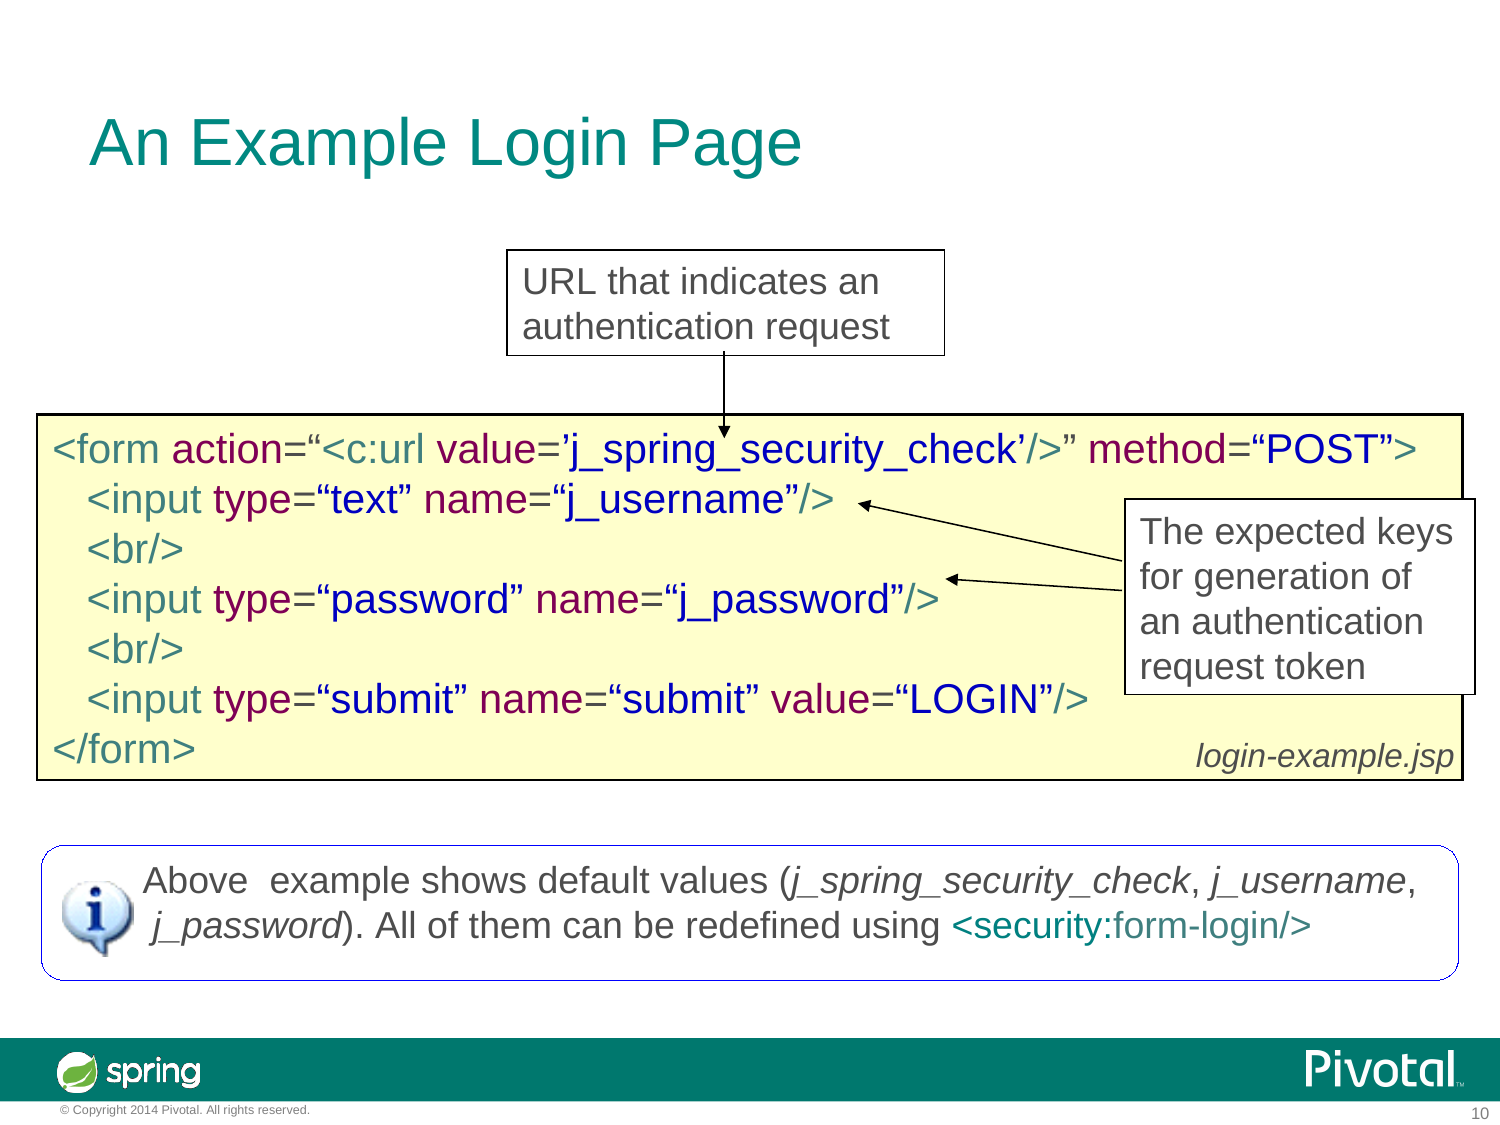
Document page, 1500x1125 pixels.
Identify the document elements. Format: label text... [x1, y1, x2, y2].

text_box URL that indicates an authentication request [507, 249, 945, 356]
text_box login-example.jsp [1181, 726, 1489, 784]
text_box <form action=“<c:url value=’j_spring_security_check’/>” method=“POST”> <input type=“text” name=“j_username”/> <br/> <input type=“password” name=“j_password”/> <br/> <input type=“submit” name=“submit” value=“LOGIN”/> </form> [37, 414, 1463, 781]
title An Example Login Page [75, 45, 1426, 233]
text_box Above example shows default values (j_spring_security_check, j_username, j_password). All of them can be redefined using <security:form-login/> [29, 848, 1477, 975]
picture [32, 1041, 210, 1103]
picture [1306, 1050, 1464, 1087]
text_box The expected keys for generation of an authentication request token [1124, 499, 1475, 695]
